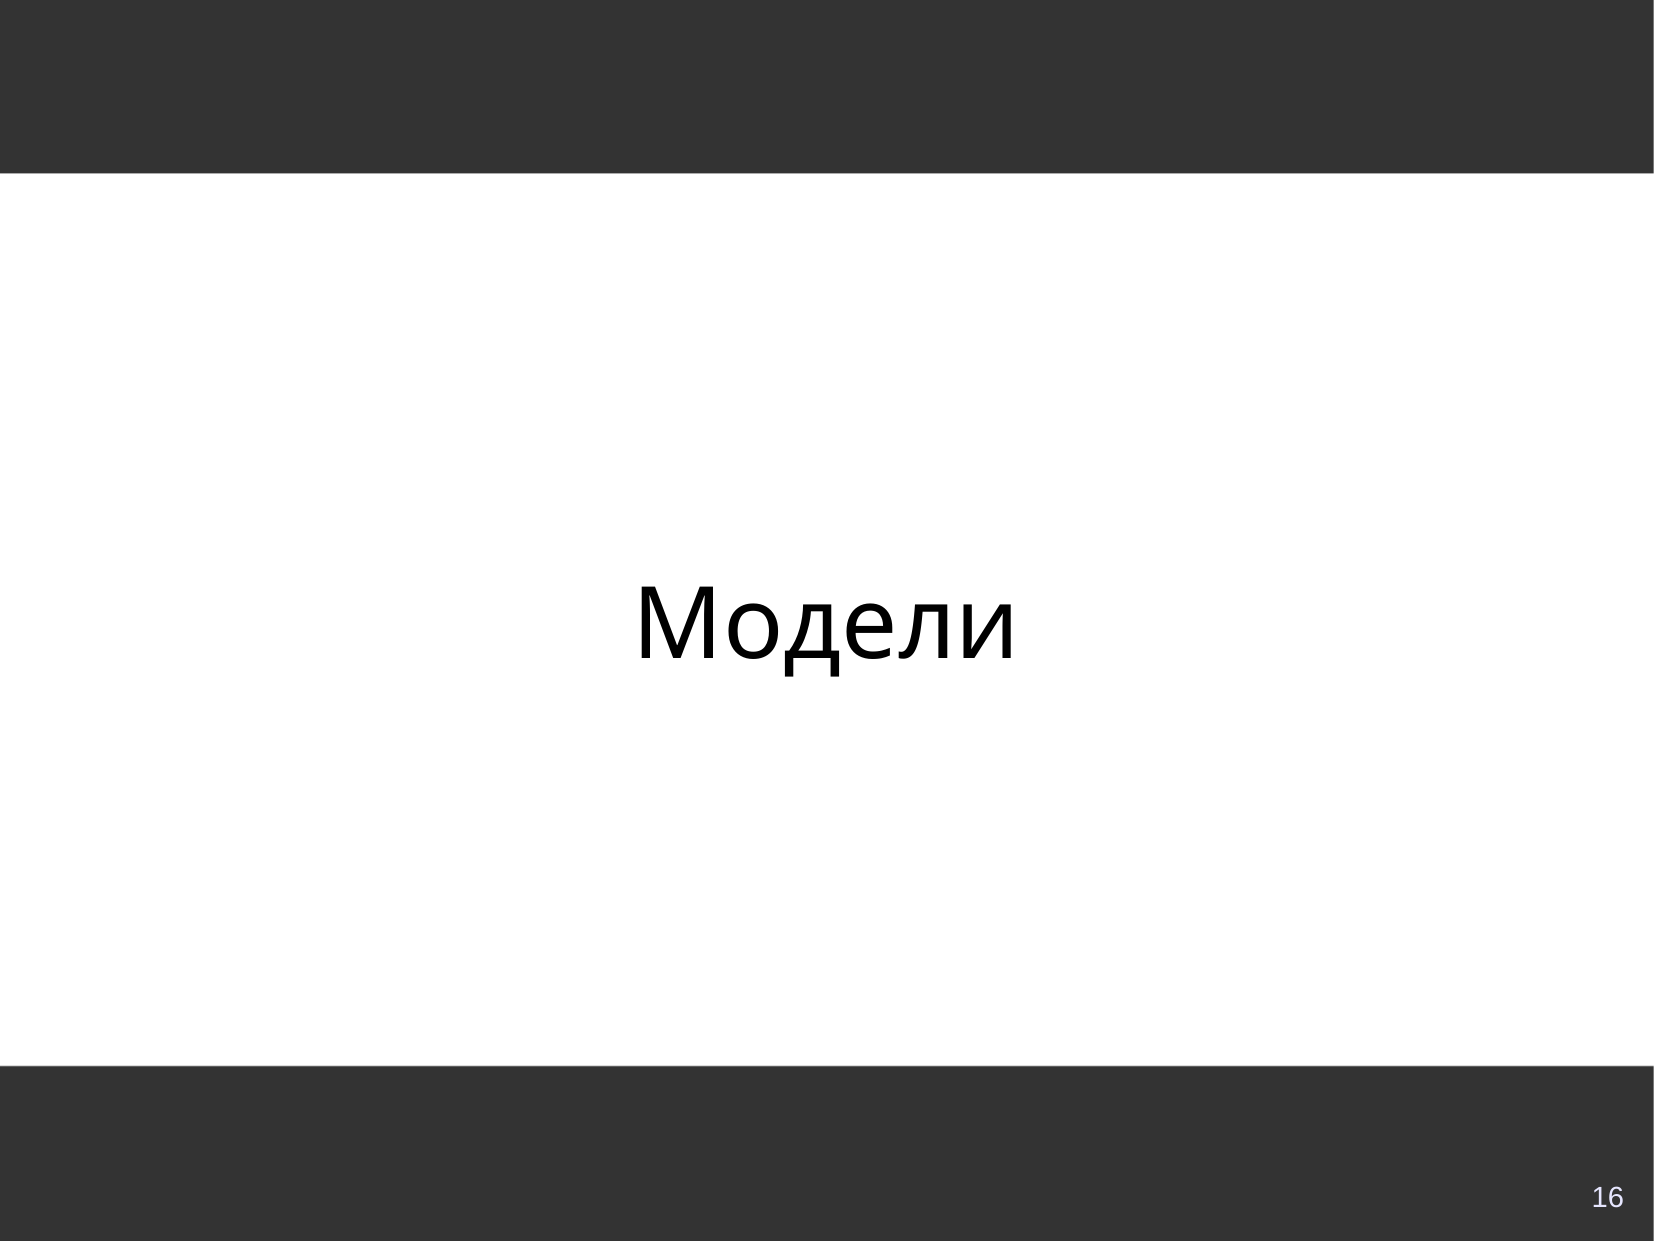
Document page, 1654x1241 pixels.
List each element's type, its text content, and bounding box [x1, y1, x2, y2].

title Модели [29, 214, 1625, 1027]
picture [0, 0, 1654, 1241]
